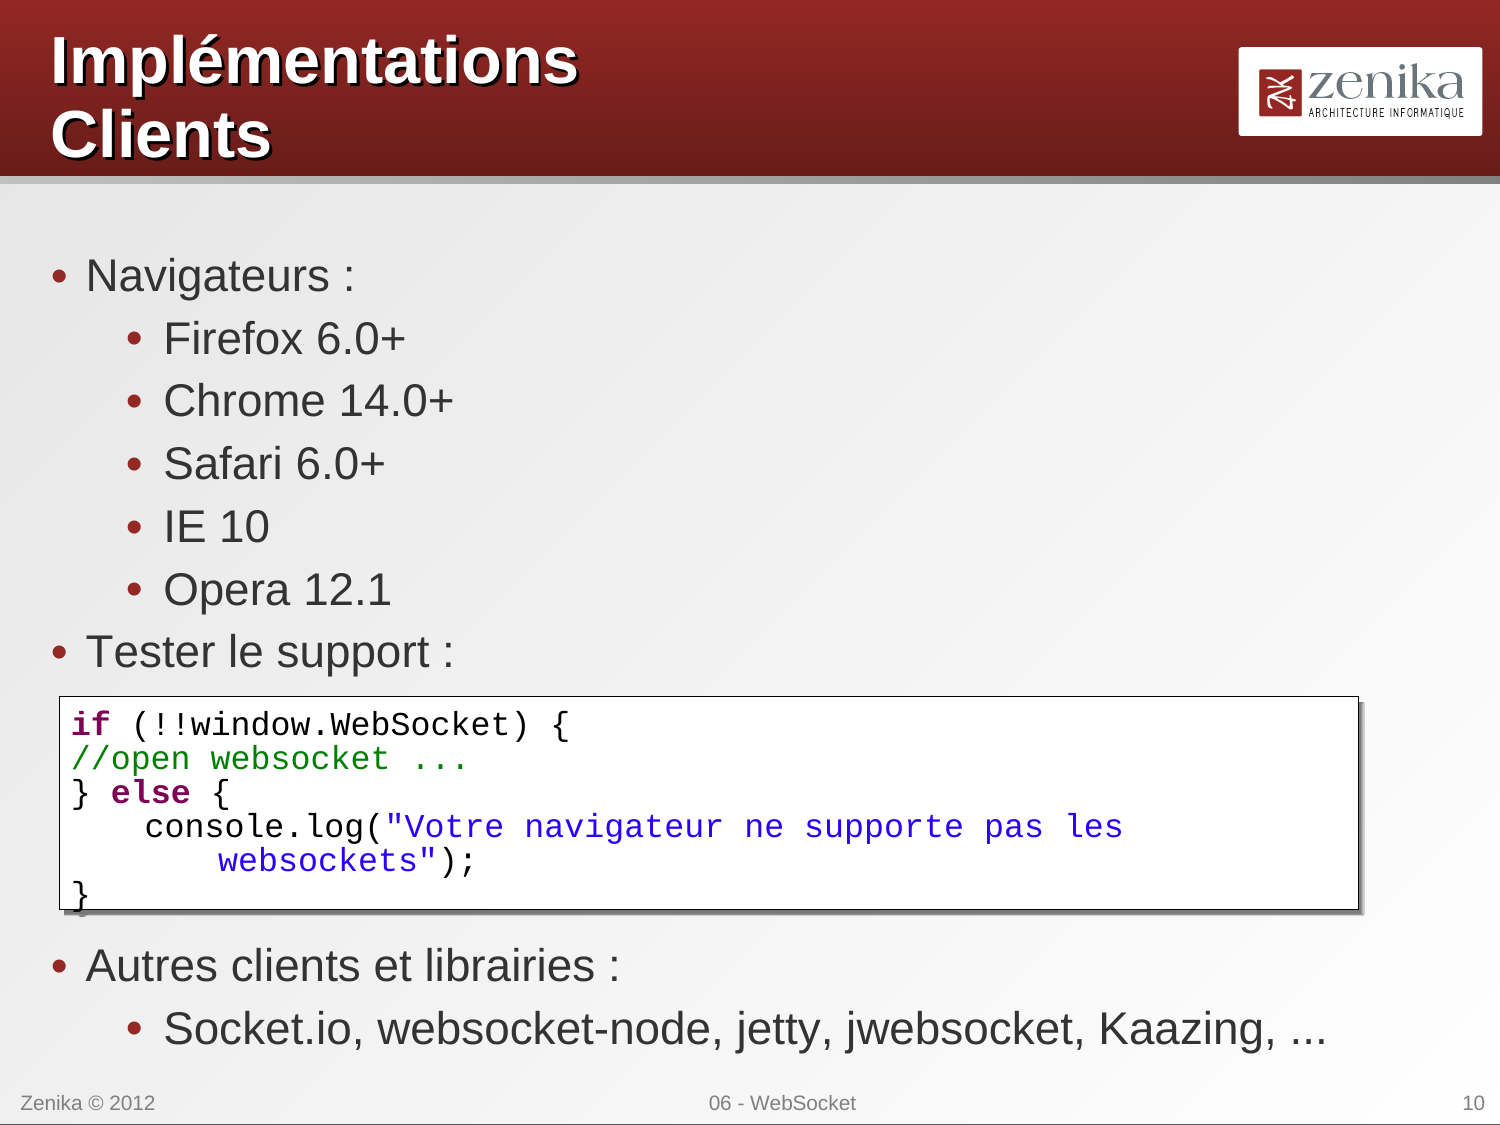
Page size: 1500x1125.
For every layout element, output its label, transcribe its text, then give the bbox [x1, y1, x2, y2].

title Implémentations Clients [50, 15, 1206, 180]
picture [1257, 58, 1464, 125]
list Navigateurs : Firefox 6.0+ Chrome 14.0+ Safari 6.0+ IE 10 Opera 12.1 Tester le support : Autres clients et librairies : Socket.io, websocket-node, jetty, jwebsocket, Kaazing, ... [50, 249, 1435, 1079]
text_box if (!!window.WebSocket) { //open websocket ... } else { console.log("Votre navigateur ne supporte pas les websockets"); } [59, 696, 1359, 910]
